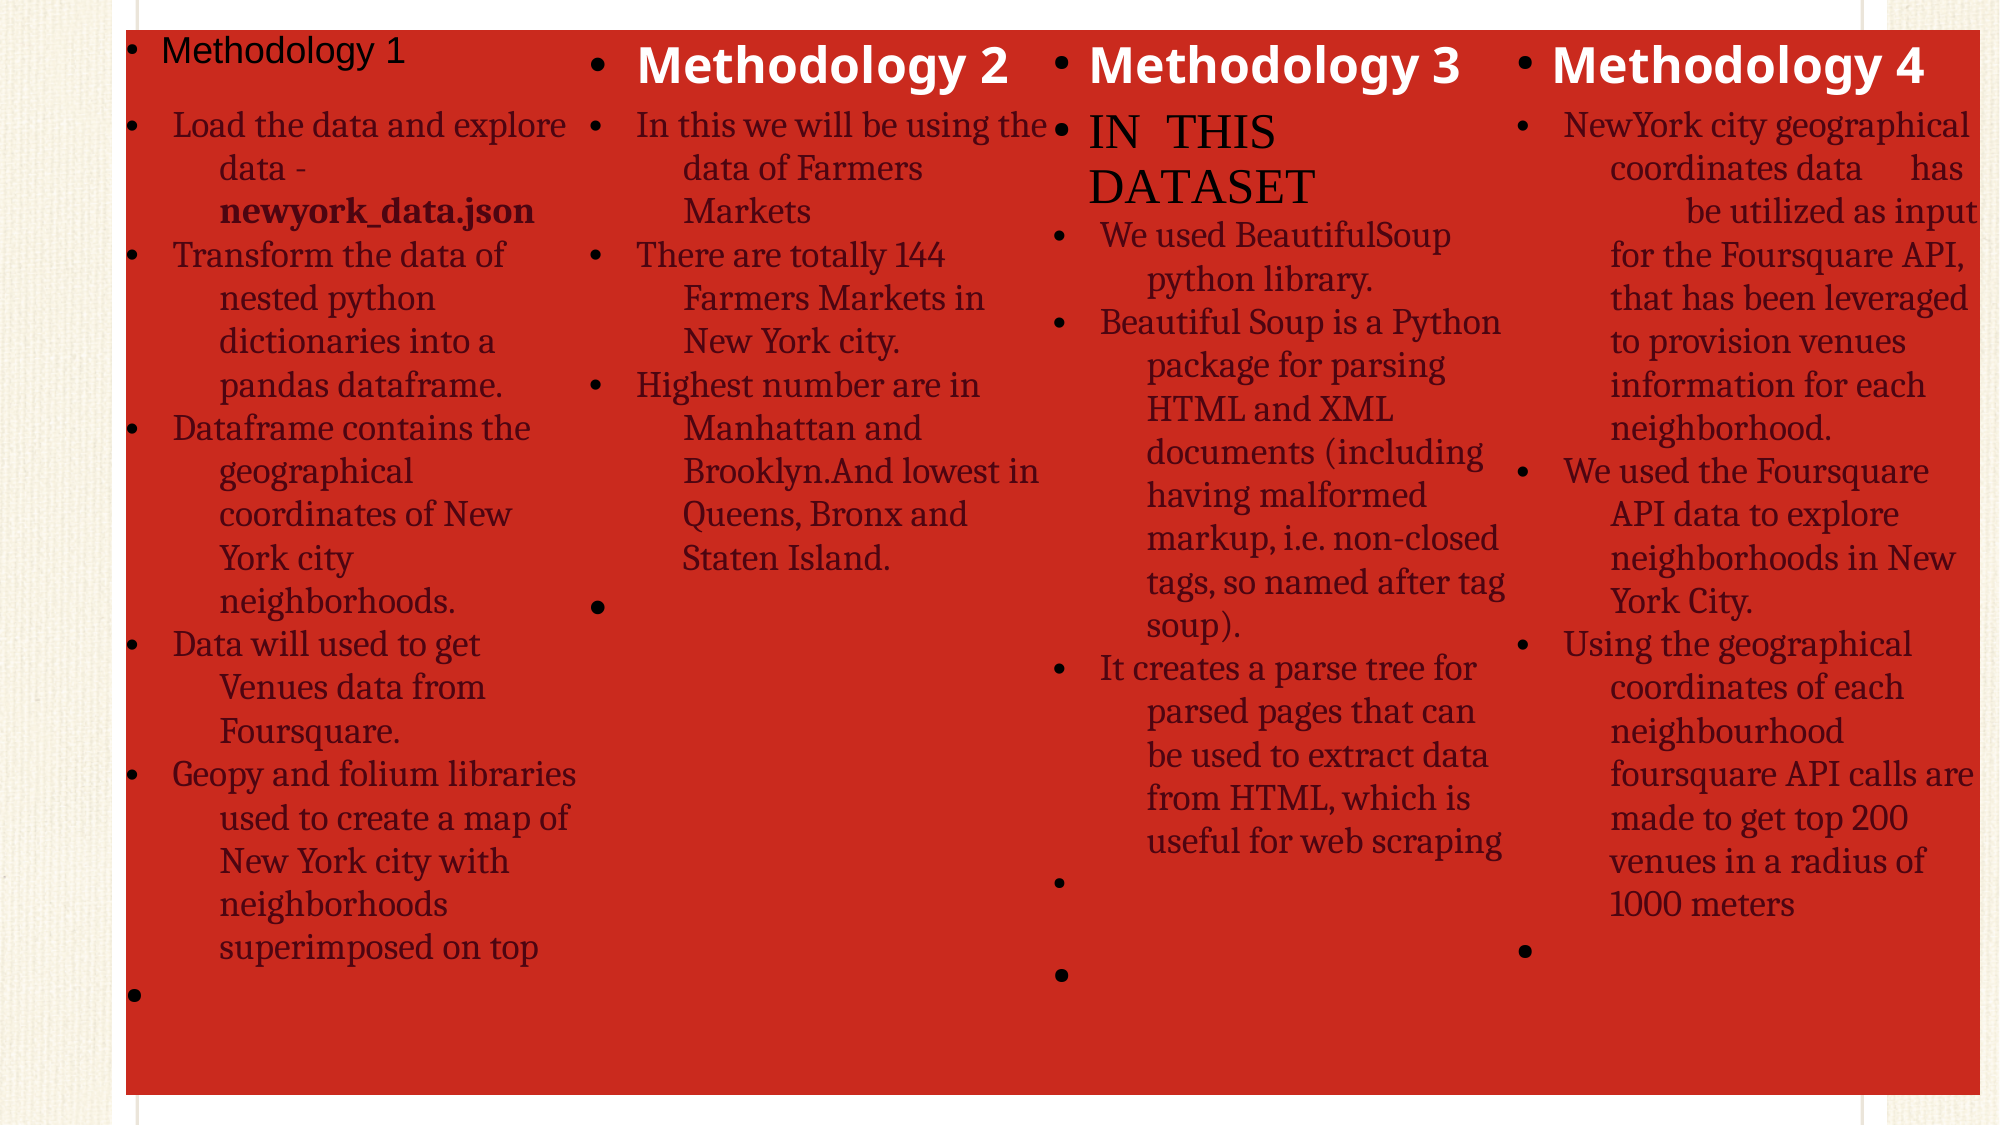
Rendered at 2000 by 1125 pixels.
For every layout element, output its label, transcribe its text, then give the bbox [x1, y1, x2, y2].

table_header Methodology 3 [1053, 30, 1517, 104]
table_header Methodology 1 [126, 30, 589, 104]
table_cell IN THIS DATASET We used BeautifulSoup python library. Beautiful Soup is a Python package for parsing HTML and XML documents (including having malformed markup, i.e. non-closed tags, so named after tag soup). It creates a parse tree for parsed pages that can be used to extract data from HTML, which is useful for web scraping [1053, 104, 1517, 1095]
table_cell Load the data and explore data -newyork_data.json Transform the data of nested python dictionaries into a pandas dataframe. Dataframe contains the geographical coordinates of New York city neighborhoods. Data will used to get Venues data from Foursquare. Geopy and folium libraries used to create a map of New York city with neighborhoods superimposed on top [126, 104, 589, 1095]
table_header Methodology 4 [1517, 30, 1980, 104]
table_cell NewYork city geographical coordinates data has be utilized as input for the Foursquare API, that has been leveraged to provision venues information for each neighborhood. We used the Foursquare API data to explore neighborhoods in New York City. Using the geographical coordinates of each neighbourhood foursquare API calls are made to get top 200 venues in a radius of 1000 meters [1517, 104, 1980, 1095]
table_header Methodology 2 [589, 30, 1053, 104]
table_cell In this we will be using the data of Farmers Markets There are totally 144 Farmers Markets in New York city. Highest number are in Manhattan and Brooklyn.And lowest in Queens, Bronx and Staten Island. [589, 104, 1053, 1095]
